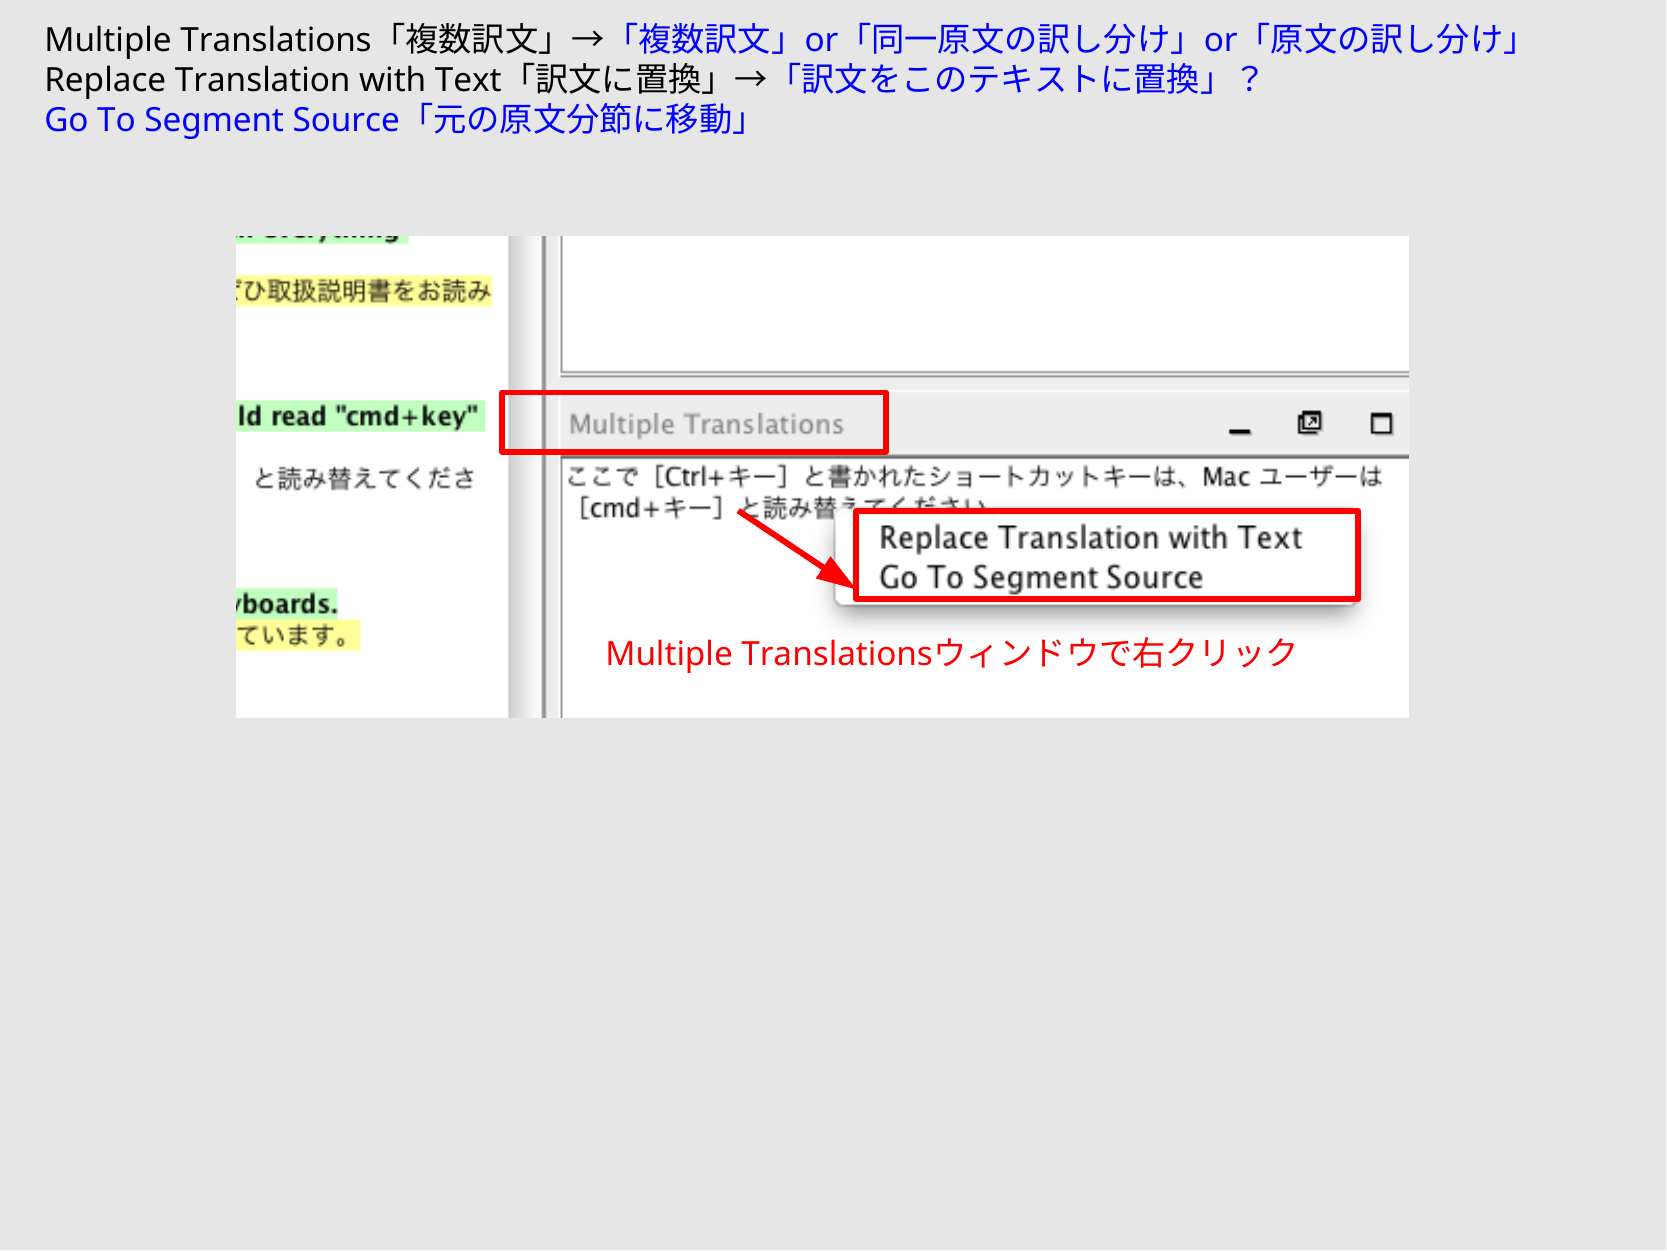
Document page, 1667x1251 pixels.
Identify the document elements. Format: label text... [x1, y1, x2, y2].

text_box Multiple Translations「複数訳文」→「複数訳文」or「同一原文の訳し分け」or「原文の訳し分け」 Replace Translation with Text「訳文に置換」→「訳文をこのテキストに置換」？ Go To Segment Source「元の原文分節に移動」 [29, 11, 1654, 146]
text_box Multiple Translationsウィンドウで右クリック [590, 624, 1506, 680]
picture [236, 236, 1409, 718]
